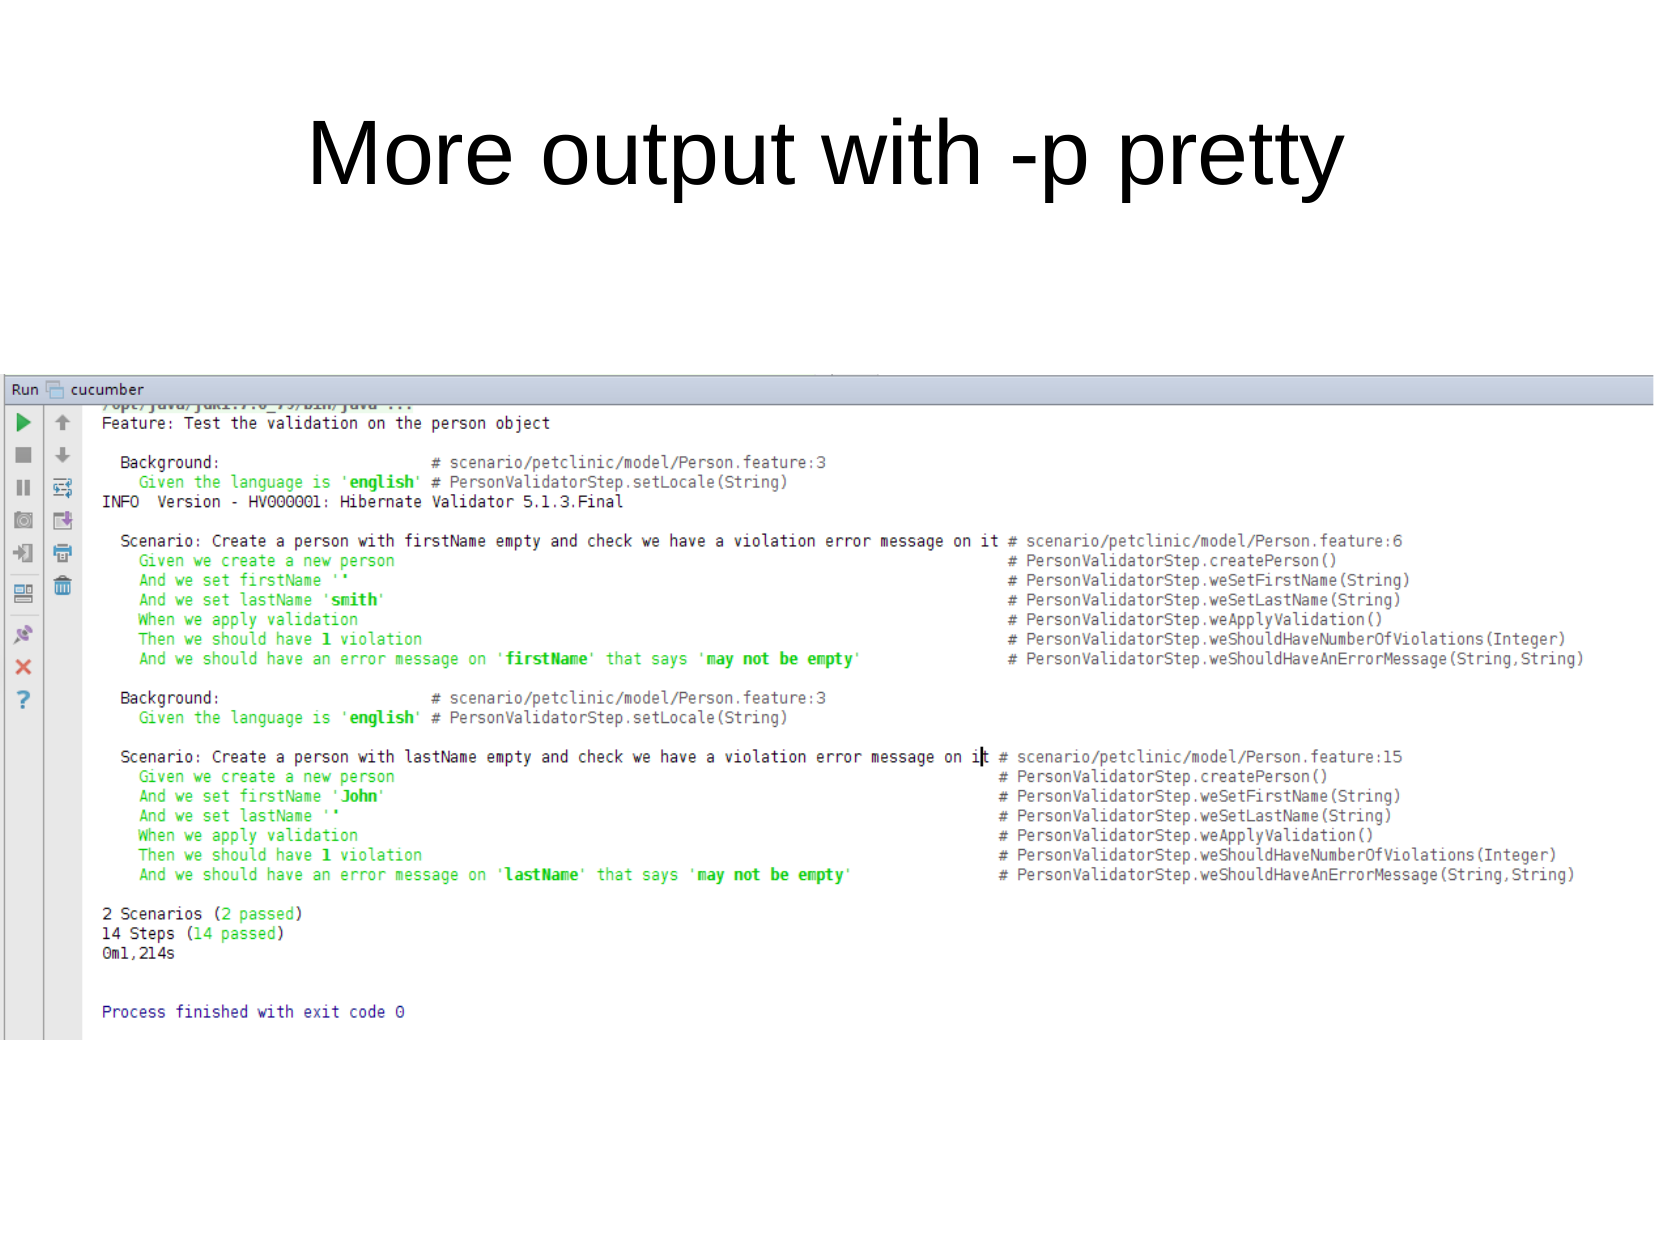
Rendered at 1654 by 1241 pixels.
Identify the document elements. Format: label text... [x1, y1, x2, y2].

picture [0, 374, 1654, 1040]
title More output with -p pretty [82, 49, 1571, 257]
